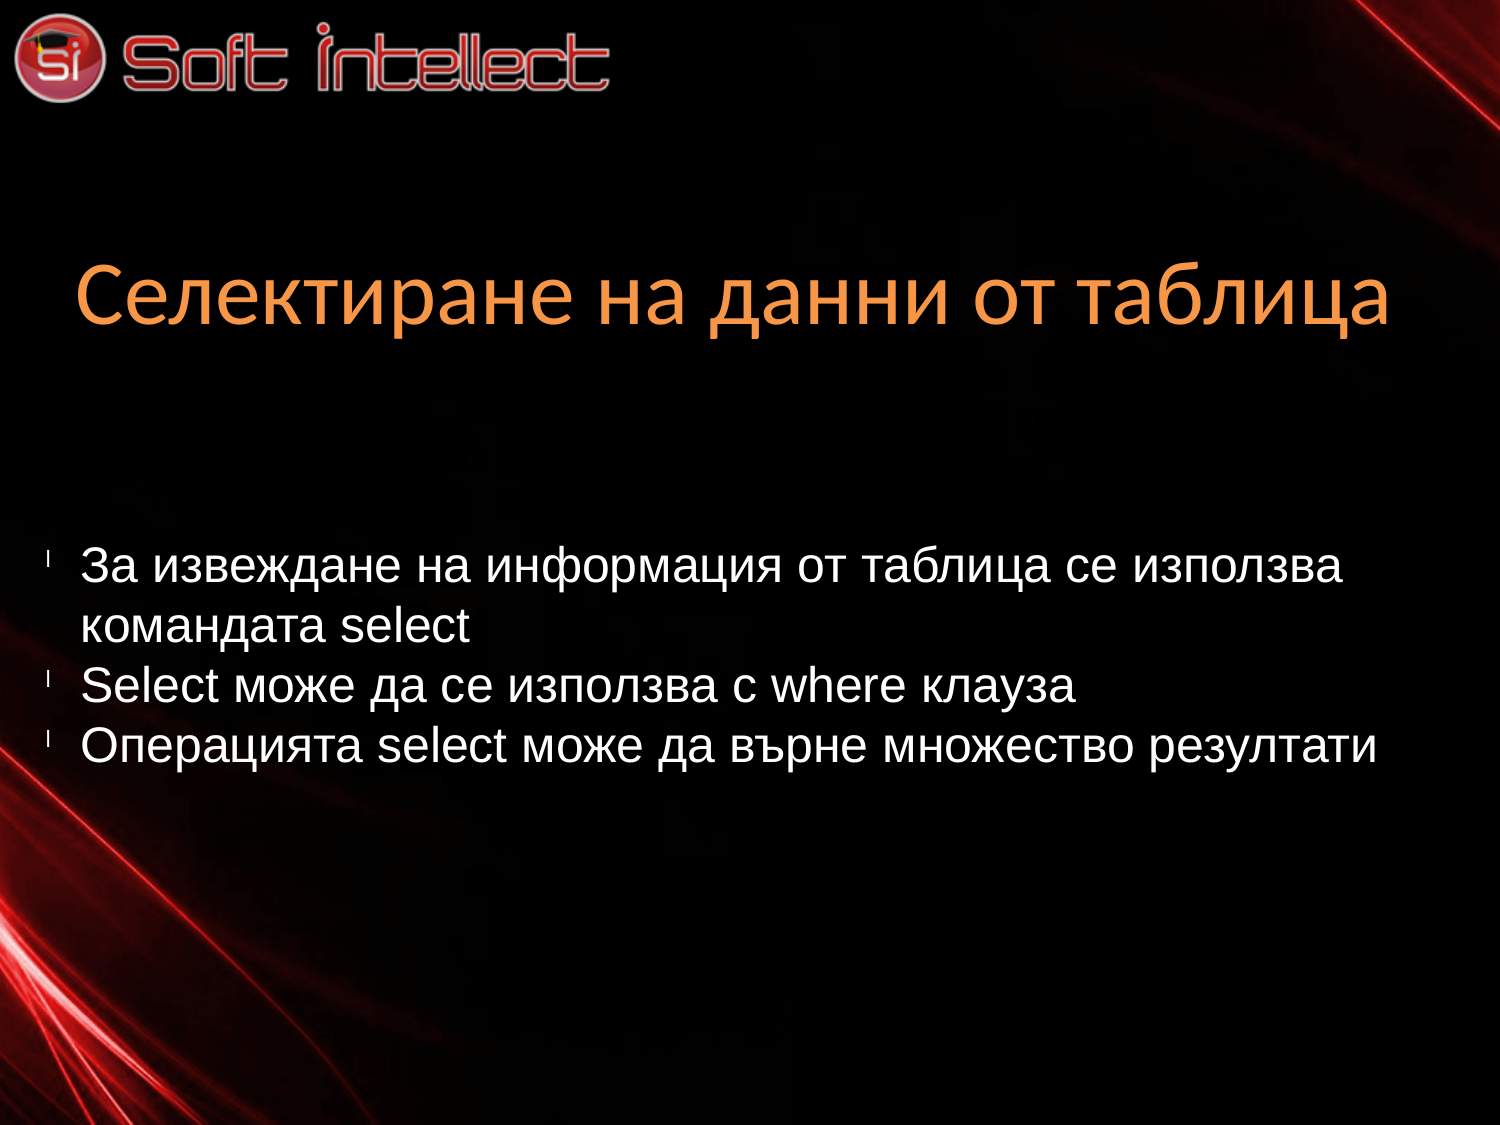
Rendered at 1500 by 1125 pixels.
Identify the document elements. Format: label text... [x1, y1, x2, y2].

picture [0, 0, 1500, 1125]
text_box Селектиране на данни от таблица [60, 194, 1410, 382]
text_box За извеждане на информация от таблица се използва командата select Select може да се използва с where клауза Операцията select може да върне множество резултати [30, 524, 1440, 765]
